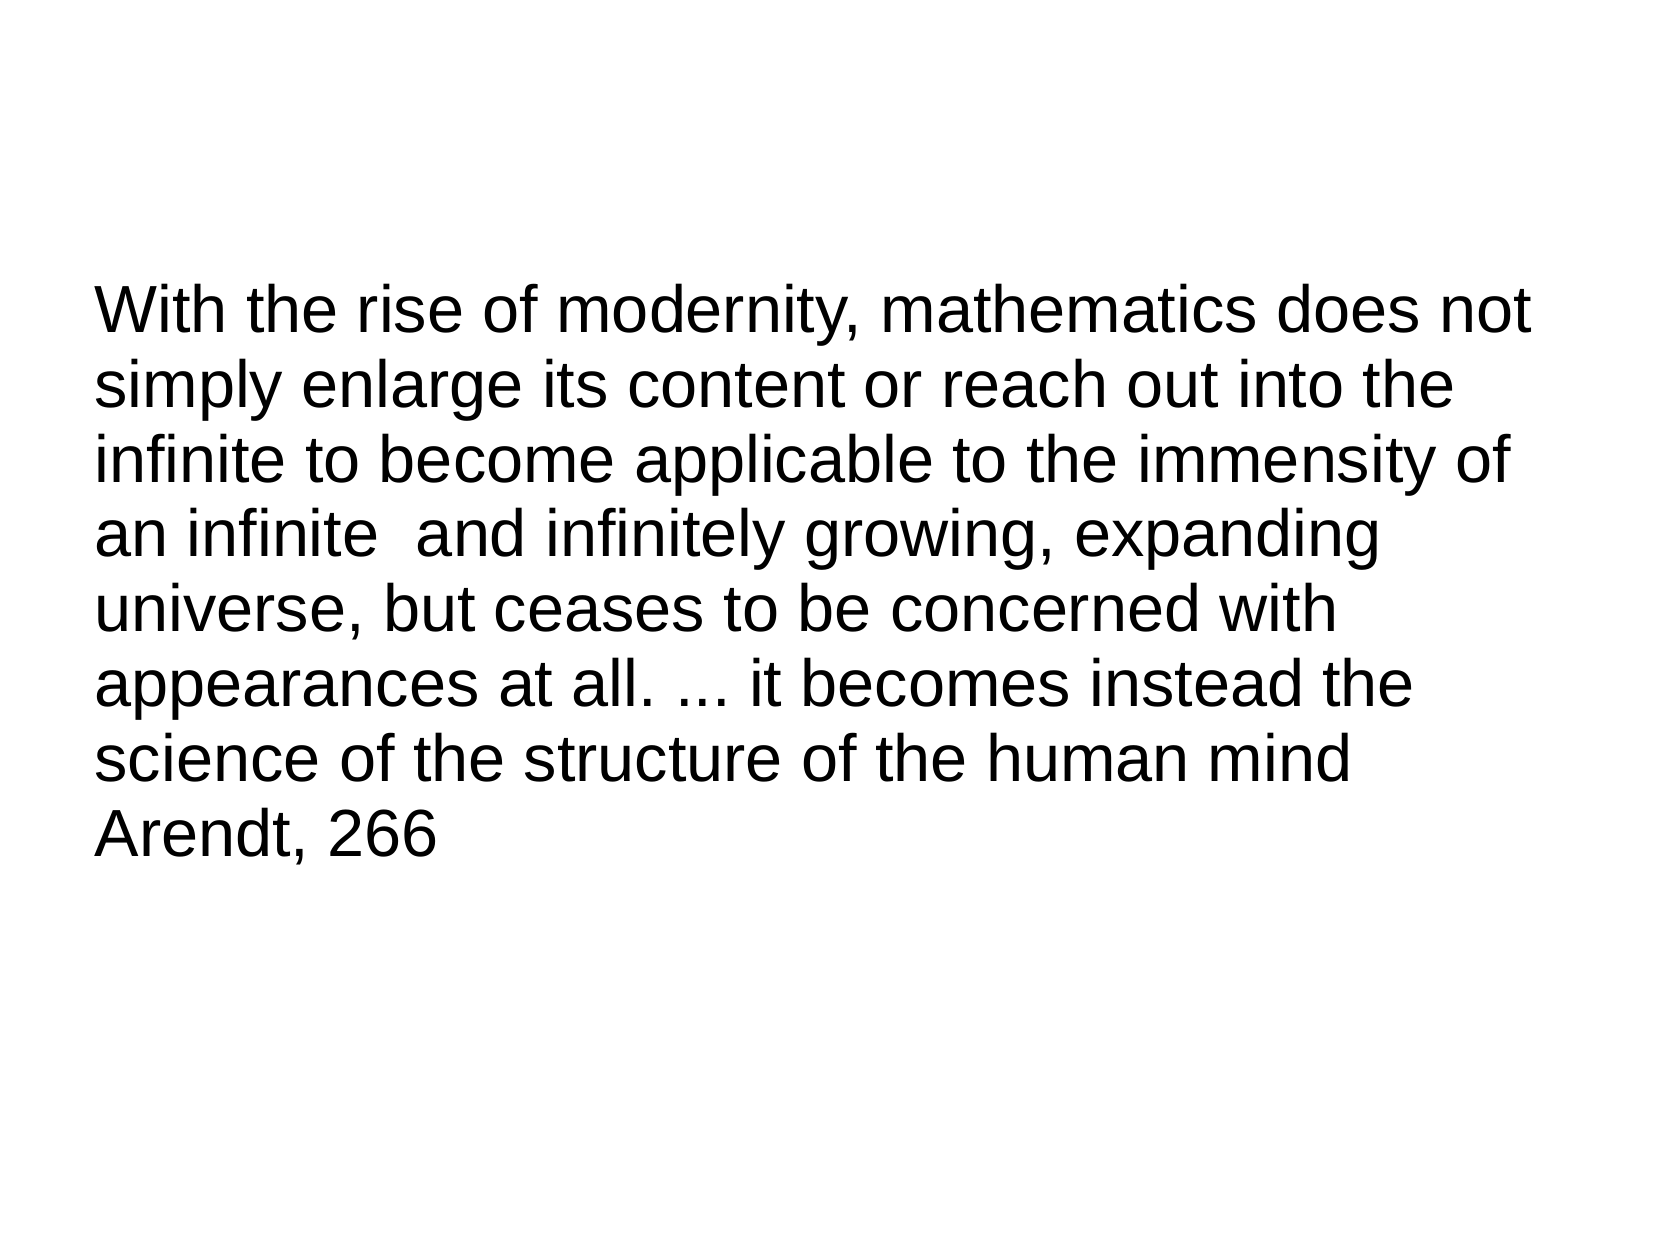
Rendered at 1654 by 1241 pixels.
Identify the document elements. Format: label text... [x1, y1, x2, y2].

subtitle With the rise of modernity, mathematics does not simply enlarge its content or reach out into the infinite to become applicable to the immensity of an infinite and infinitely growing, expanding universe, but ceases to be concerned with appearances at all. ... it becomes instead the science of the structure of the human mind Arendt, 266 [94, 91, 1583, 1052]
